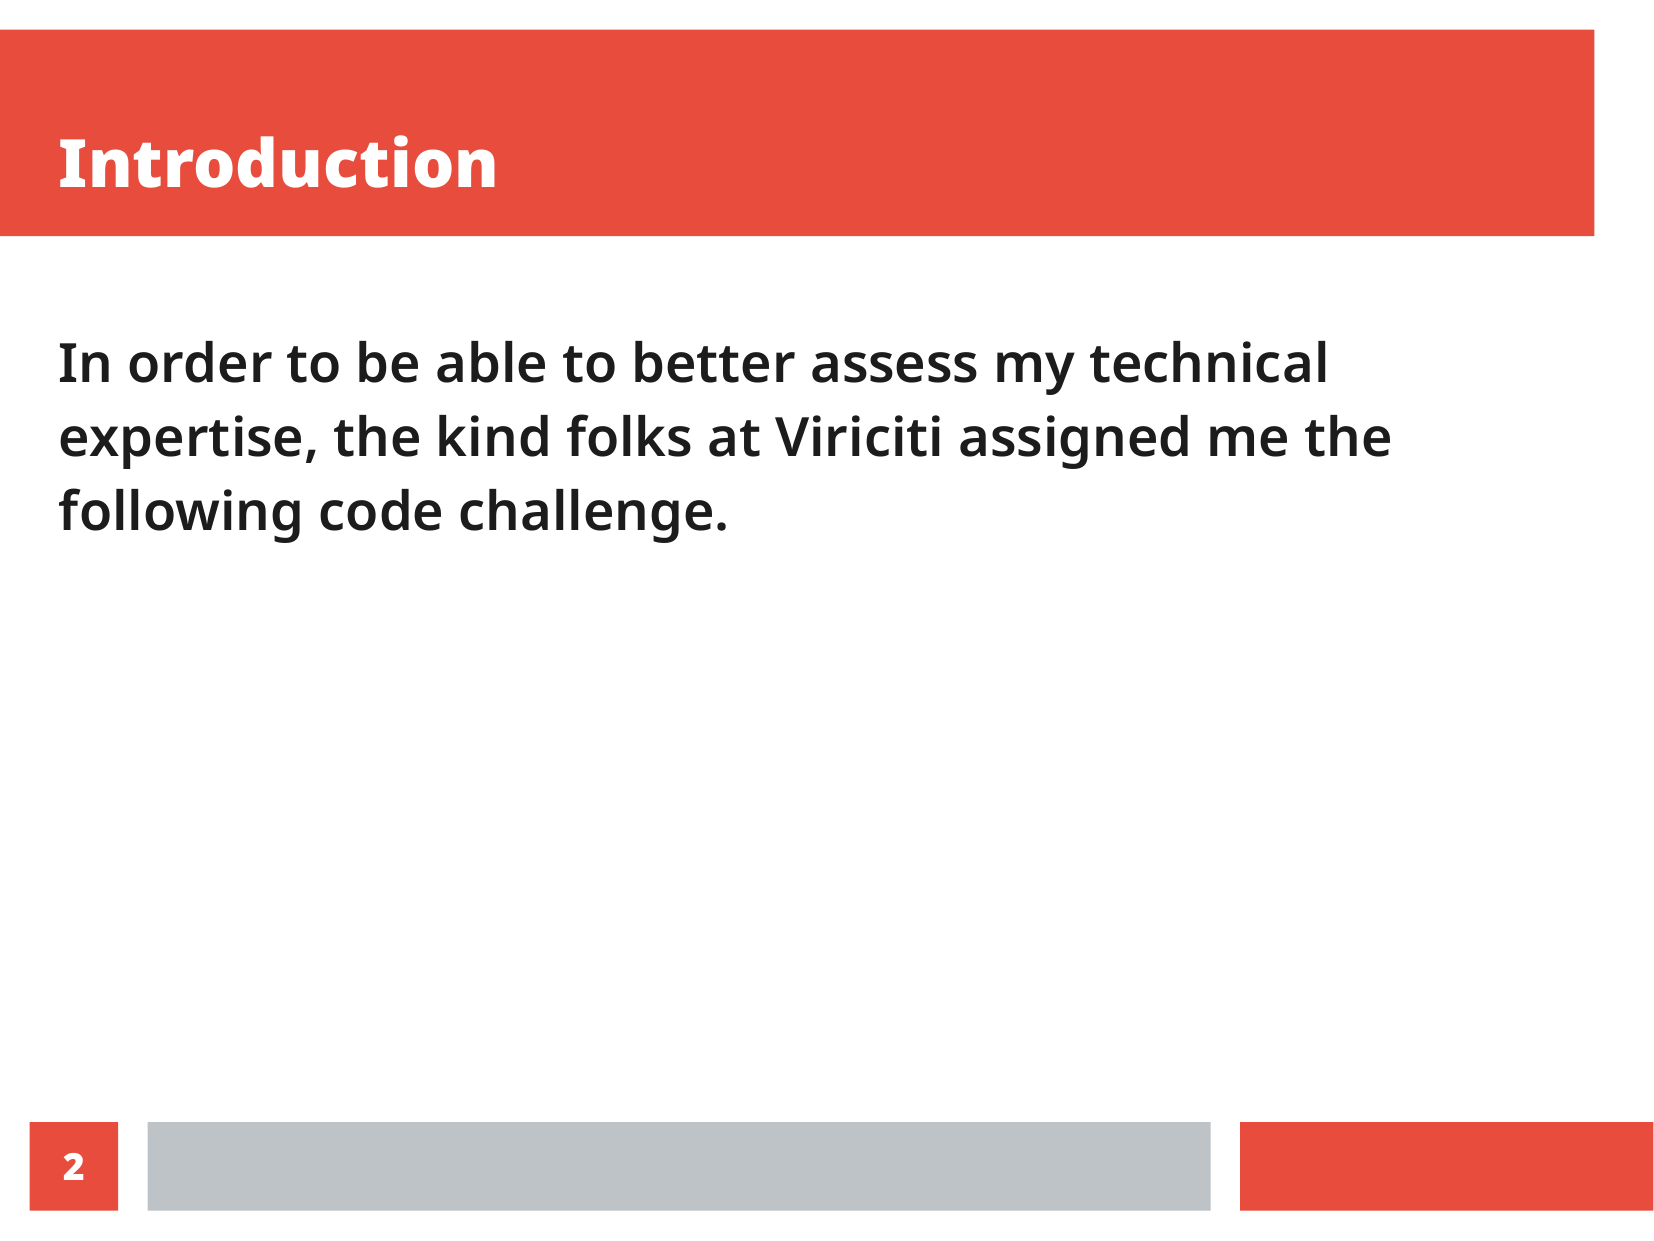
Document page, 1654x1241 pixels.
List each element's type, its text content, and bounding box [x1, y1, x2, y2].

title Introduction [59, 59, 1595, 207]
list In order to be able to better assess my technical expertise, the kind folks at Viriciti assigned me the following code challenge. [59, 324, 1565, 1093]
